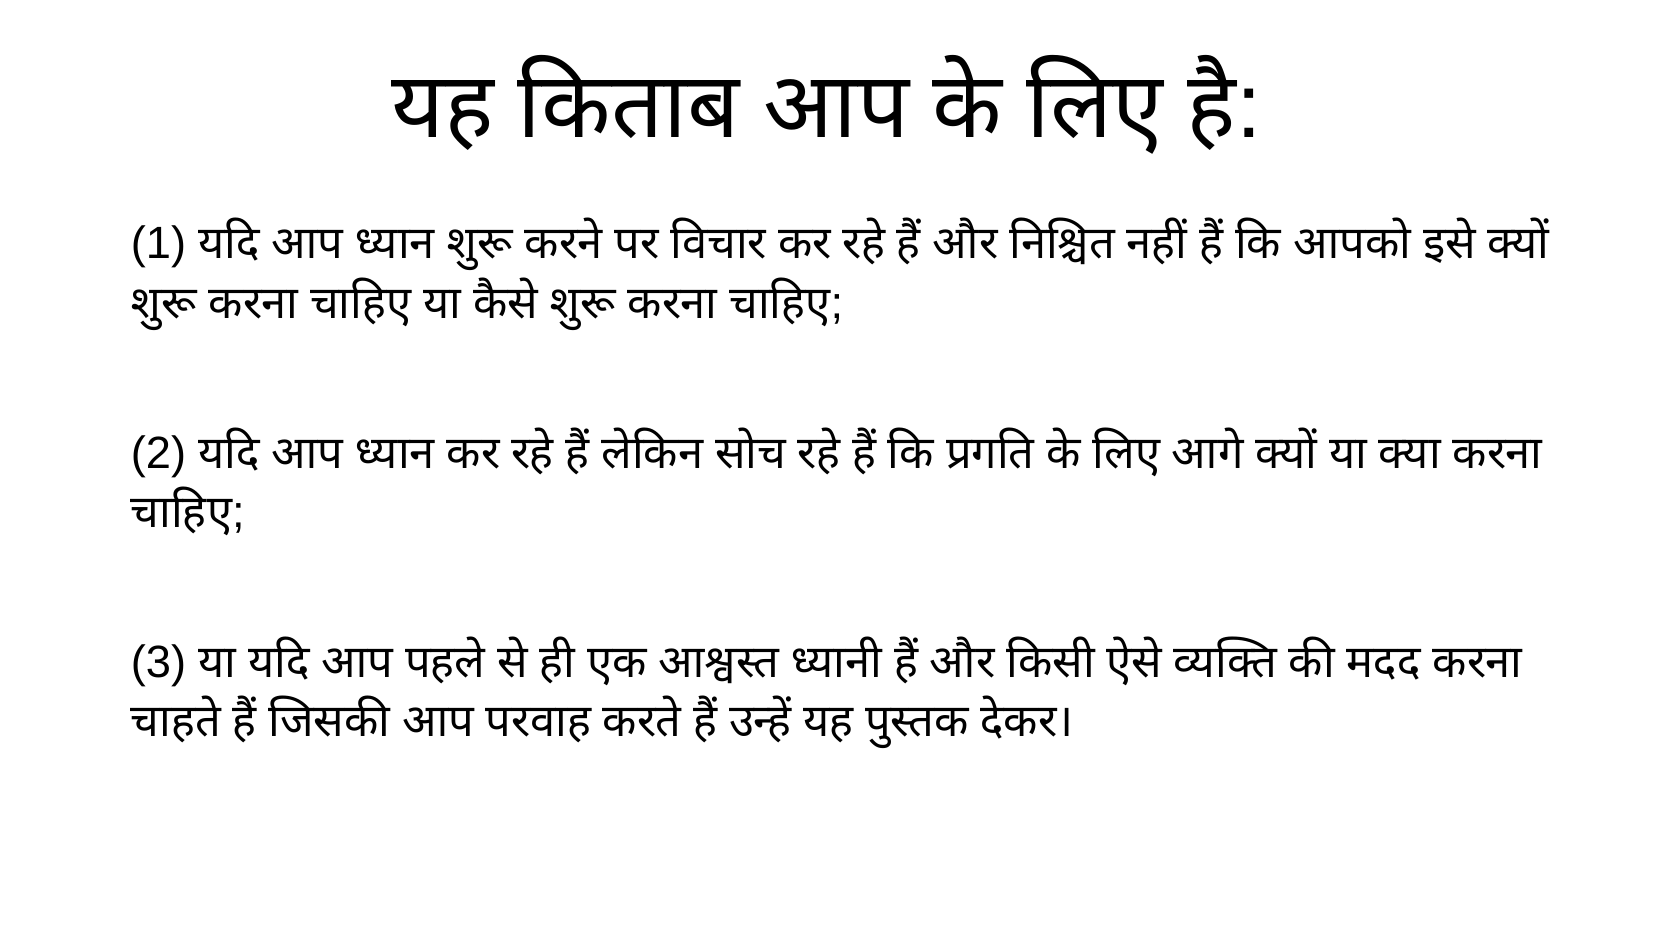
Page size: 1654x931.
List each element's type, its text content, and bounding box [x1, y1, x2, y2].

title यह किताब आप के लिए है: [82, 37, 1571, 193]
list (1) यदि आप ध्यान शुरू करने पर विचार कर रहे हैं और निश्चित नहीं हैं कि आपको इसे क्यों शुरू करना चाहिए या कैसे शुरू करना चाहिए; (2) यदि आप ध्यान कर रहे हैं लेकिन सोच रहे हैं कि प्रगति के लिए आगे क्यों या क्या करना चाहिए; (3) या यदि आप पहले से ही एक आश्वस्त ध्यानी हैं और किसी ऐसे व्यक्ति की मदद करना चाहते हैं जिसकी आप परवाह करते हैं उन्हें यह पुस्तक देकर। [82, 217, 1571, 758]
